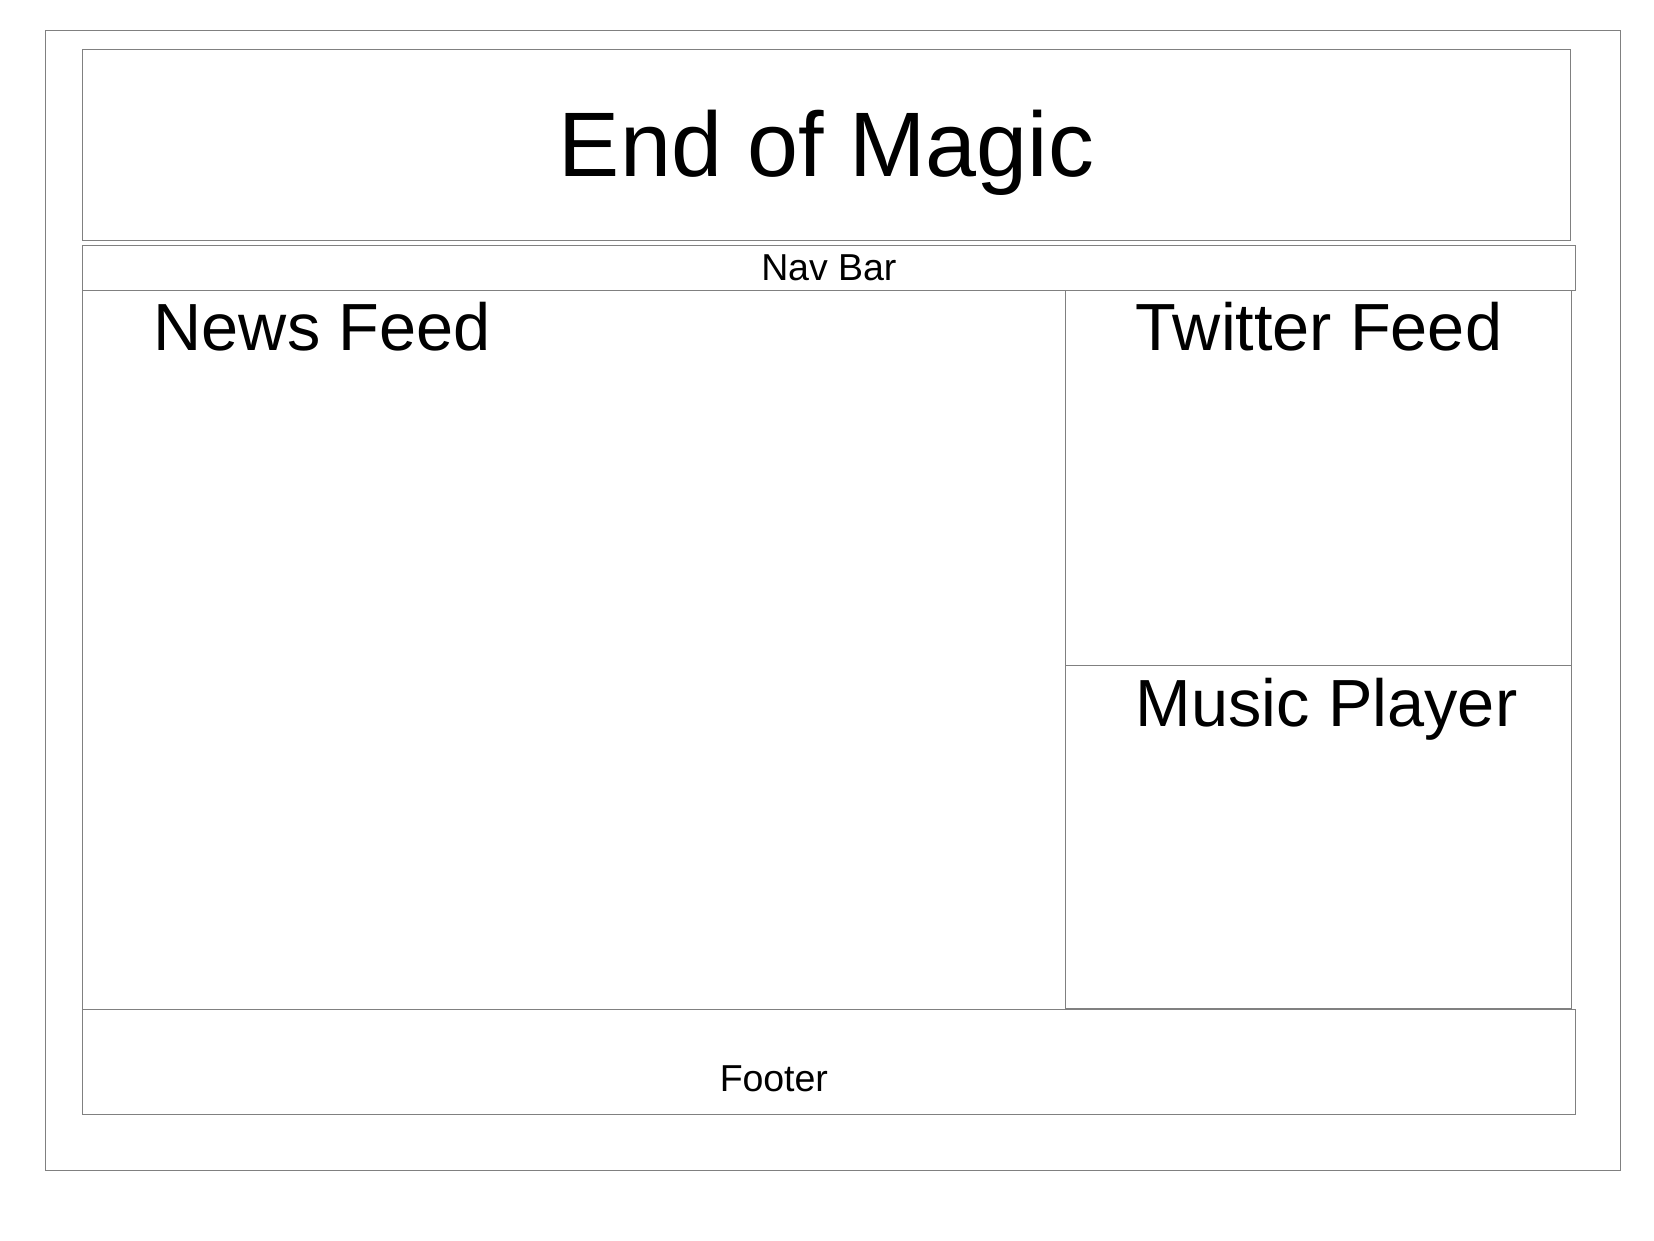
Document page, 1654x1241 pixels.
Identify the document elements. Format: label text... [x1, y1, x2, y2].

list Music Player [1065, 665, 1572, 1009]
title End of Magic [82, 49, 1571, 241]
list Twitter Feed [1065, 291, 1572, 665]
text_box Footer [705, 1050, 843, 1107]
text_box Nav Bar [82, 245, 1576, 291]
list News Feed [82, 291, 1065, 1009]
